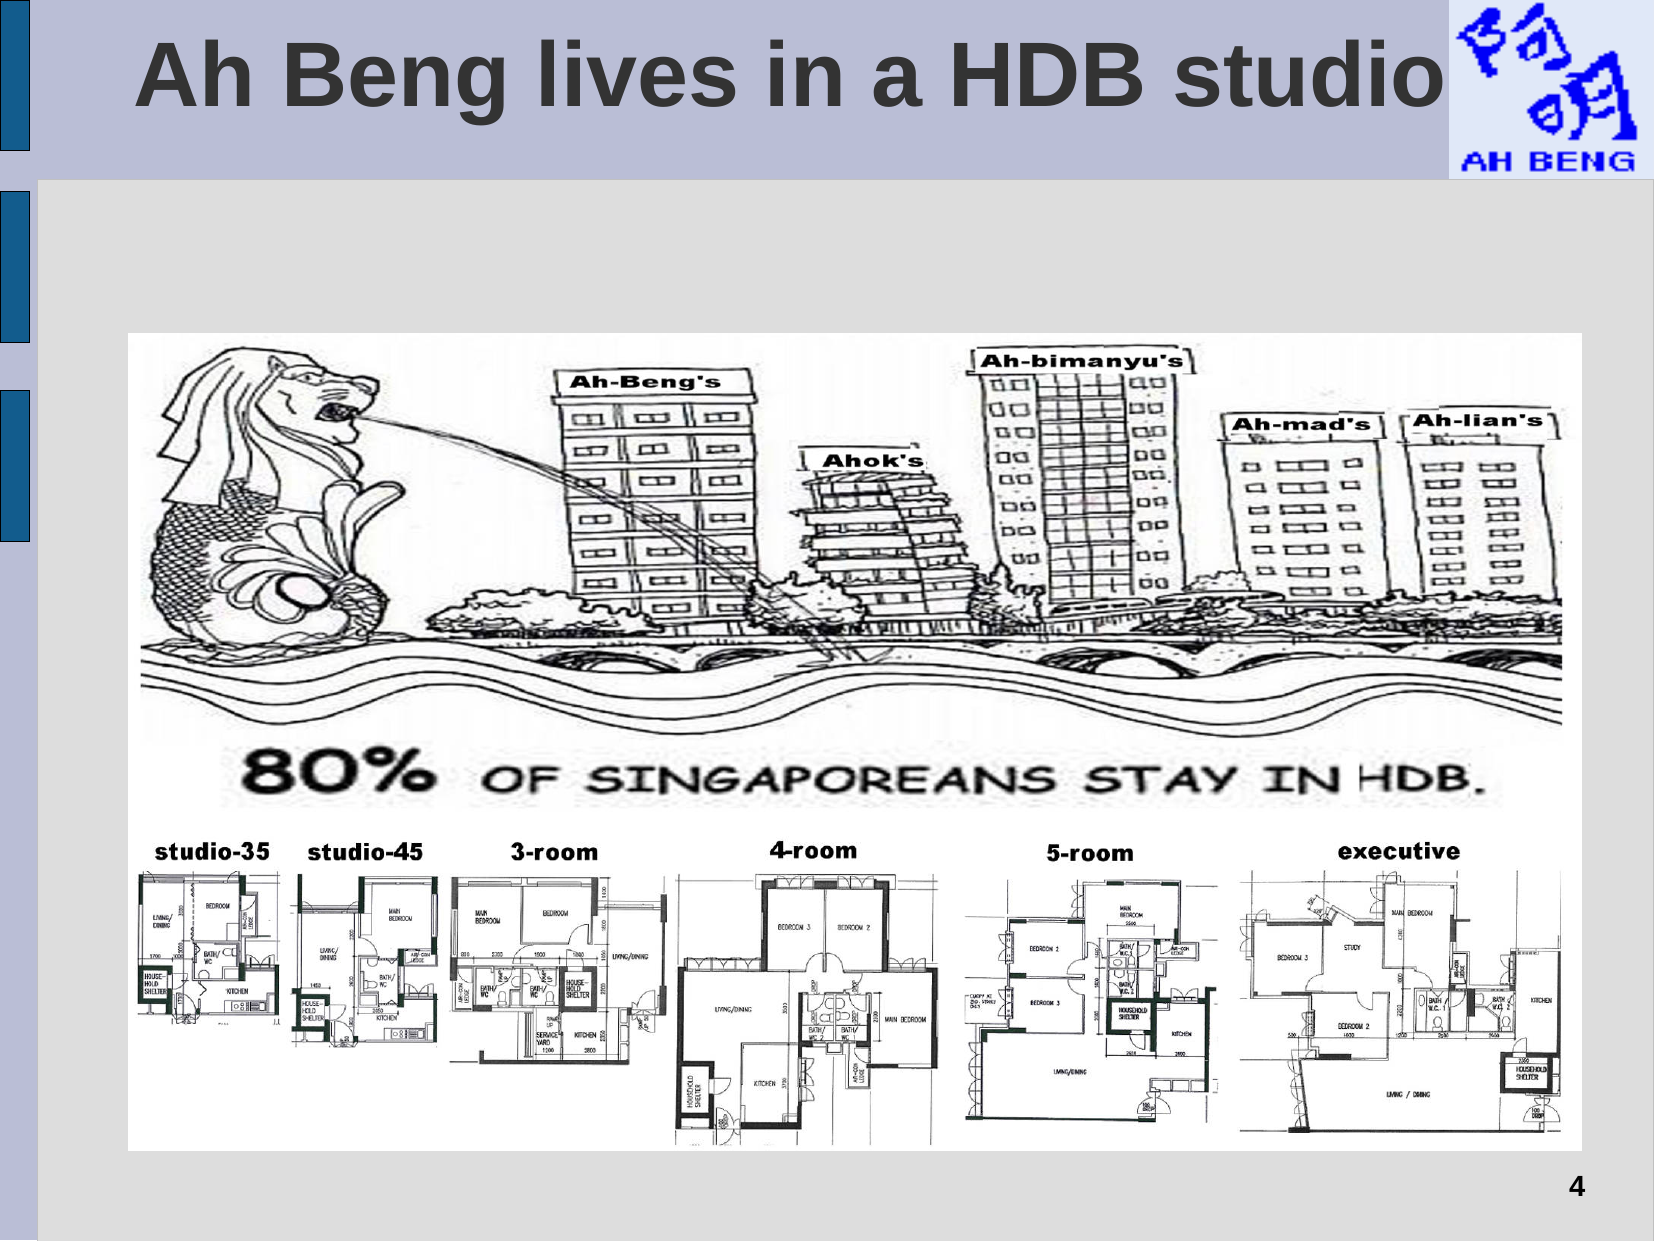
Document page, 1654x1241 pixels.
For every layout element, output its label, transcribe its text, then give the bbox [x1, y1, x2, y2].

picture [1449, 0, 1654, 179]
title Ah Beng lives in a HDB studio [112, 0, 1470, 151]
picture [128, 333, 1582, 1151]
